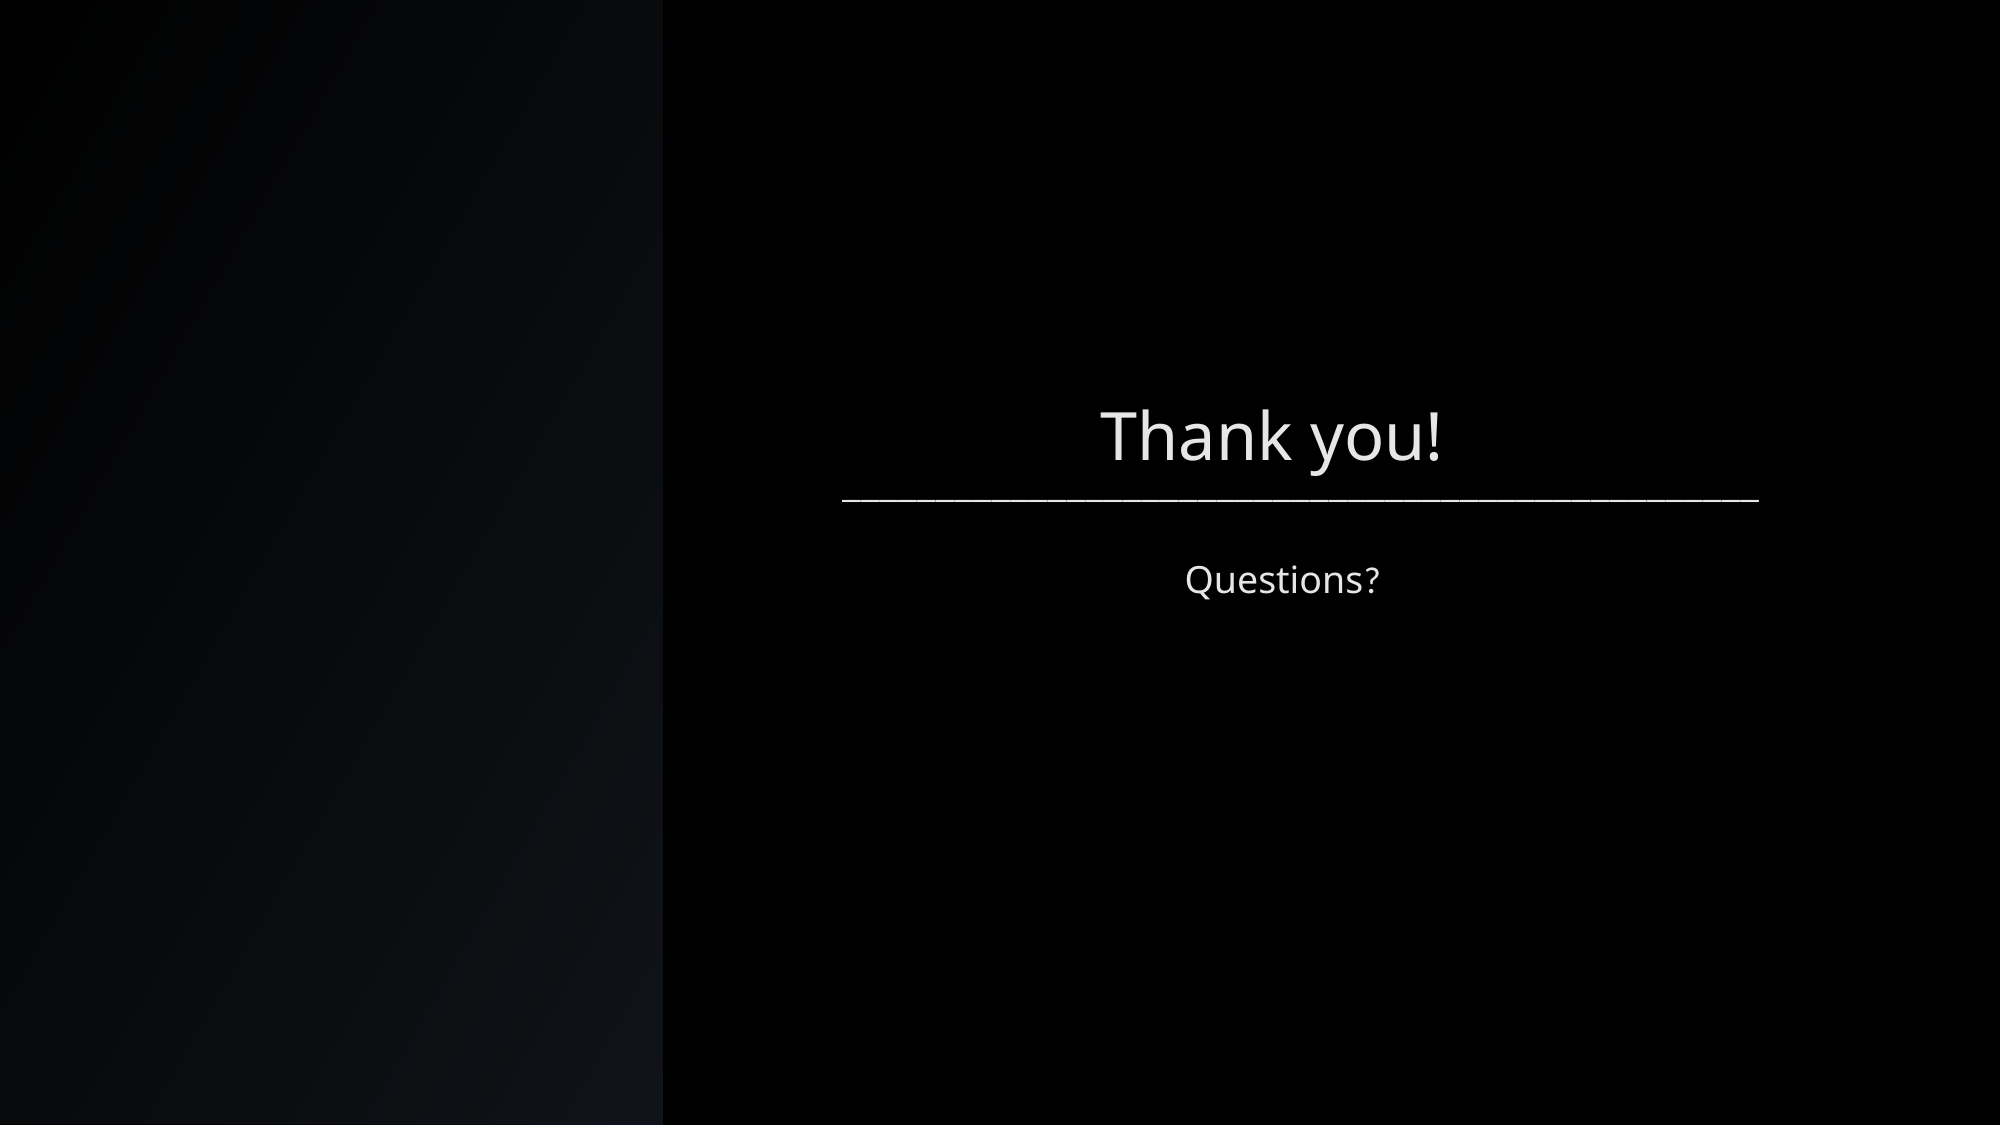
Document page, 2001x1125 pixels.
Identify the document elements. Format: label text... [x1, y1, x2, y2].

text_box Questions? [1169, 548, 2000, 609]
text_box [0, 0, 2000, 1125]
text_box _________________________________________________ [827, 452, 1907, 513]
text_box Thank you! [1085, 386, 2000, 483]
